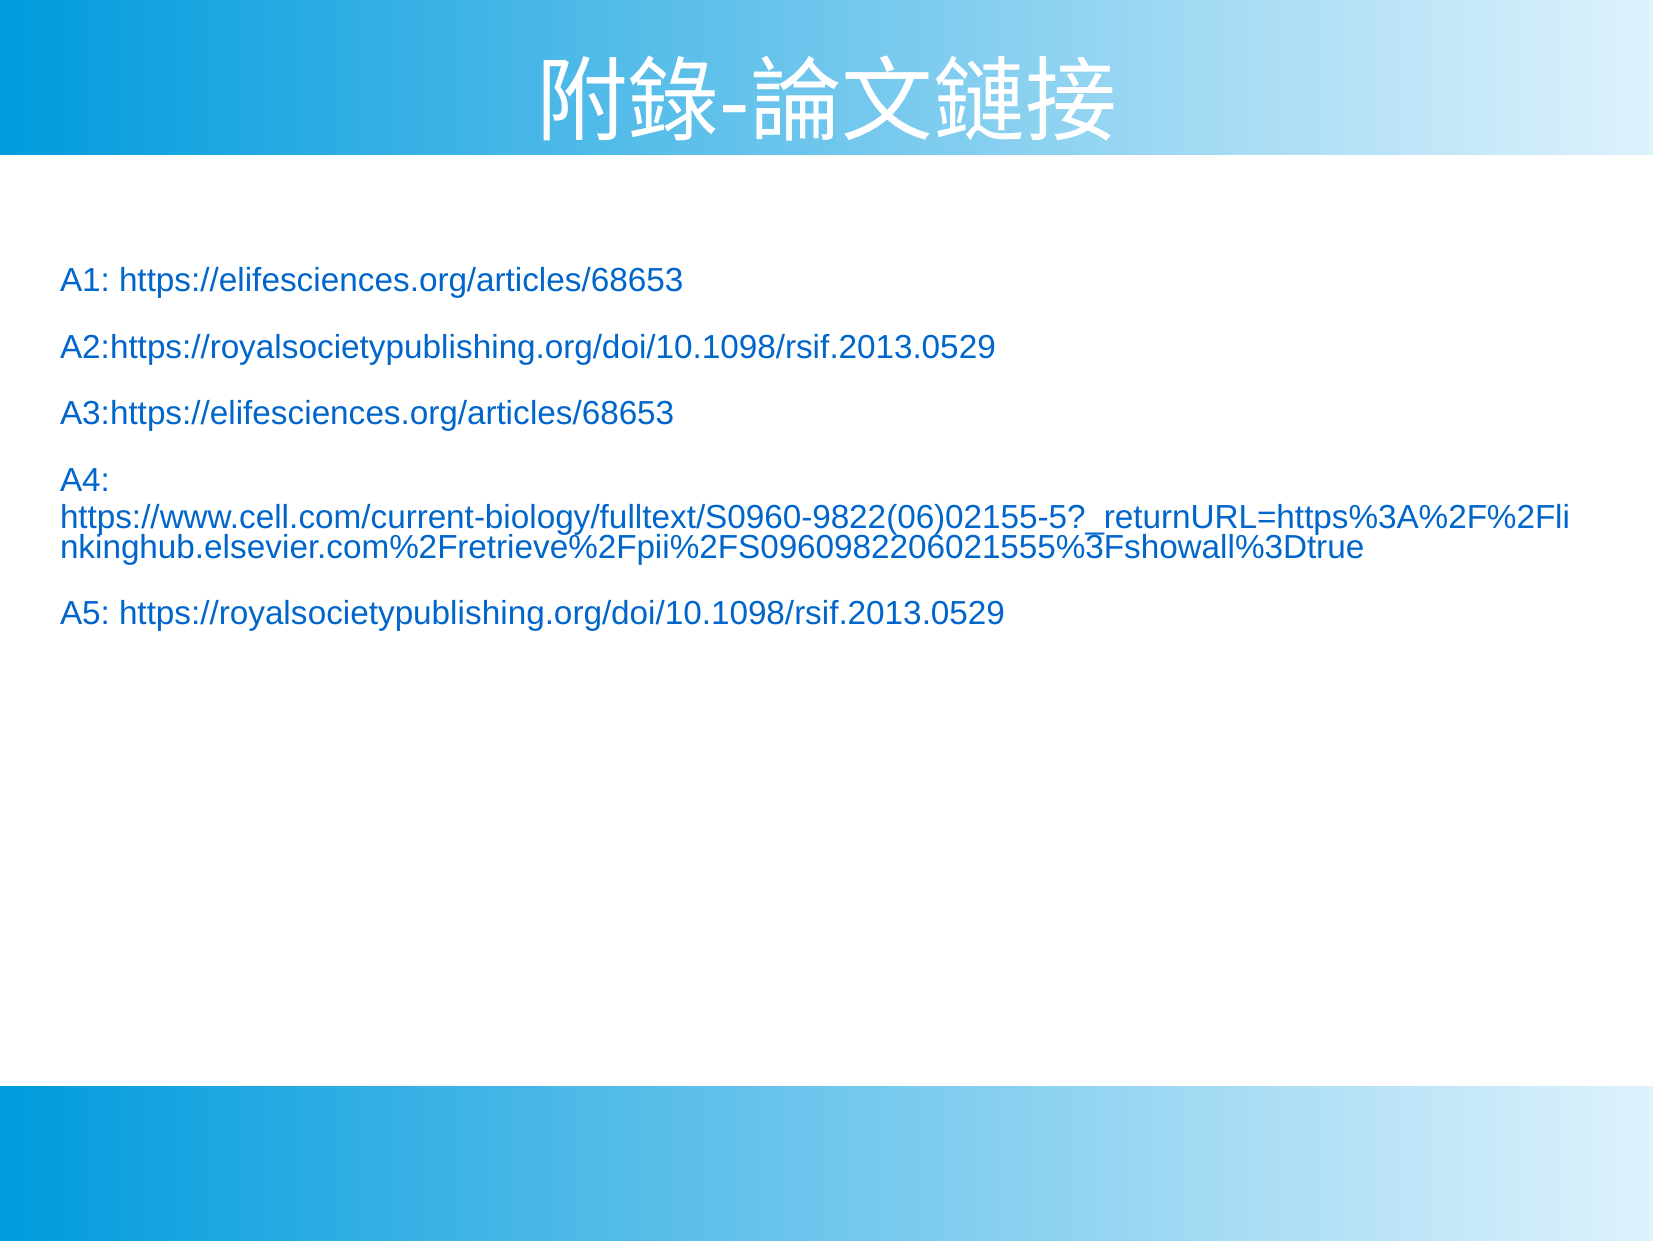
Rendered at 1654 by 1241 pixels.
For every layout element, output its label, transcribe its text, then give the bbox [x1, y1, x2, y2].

title 附錄-論文鏈接 [82, 48, 1571, 156]
list A1: https://elifesciences.org/articles/68653 A2:https://royalsocietypublishing.org/doi/10.1098/rsif.2013.0529 A3:https://elifesciences.org/articles/68653 A4:https://www.cell.com/current-biology/fulltext/S0960-9822(06)02155-5?_returnURL=https%3A%2F%2Flinkinghub.elsevier.com%2Fretrieve%2Fpii%2FS0960982206021555%3Fshowall%3Dtrue A5: https://royalsocietypublishing.org/doi/10.1098/rsif.2013.0529 [60, 261, 1576, 1021]
